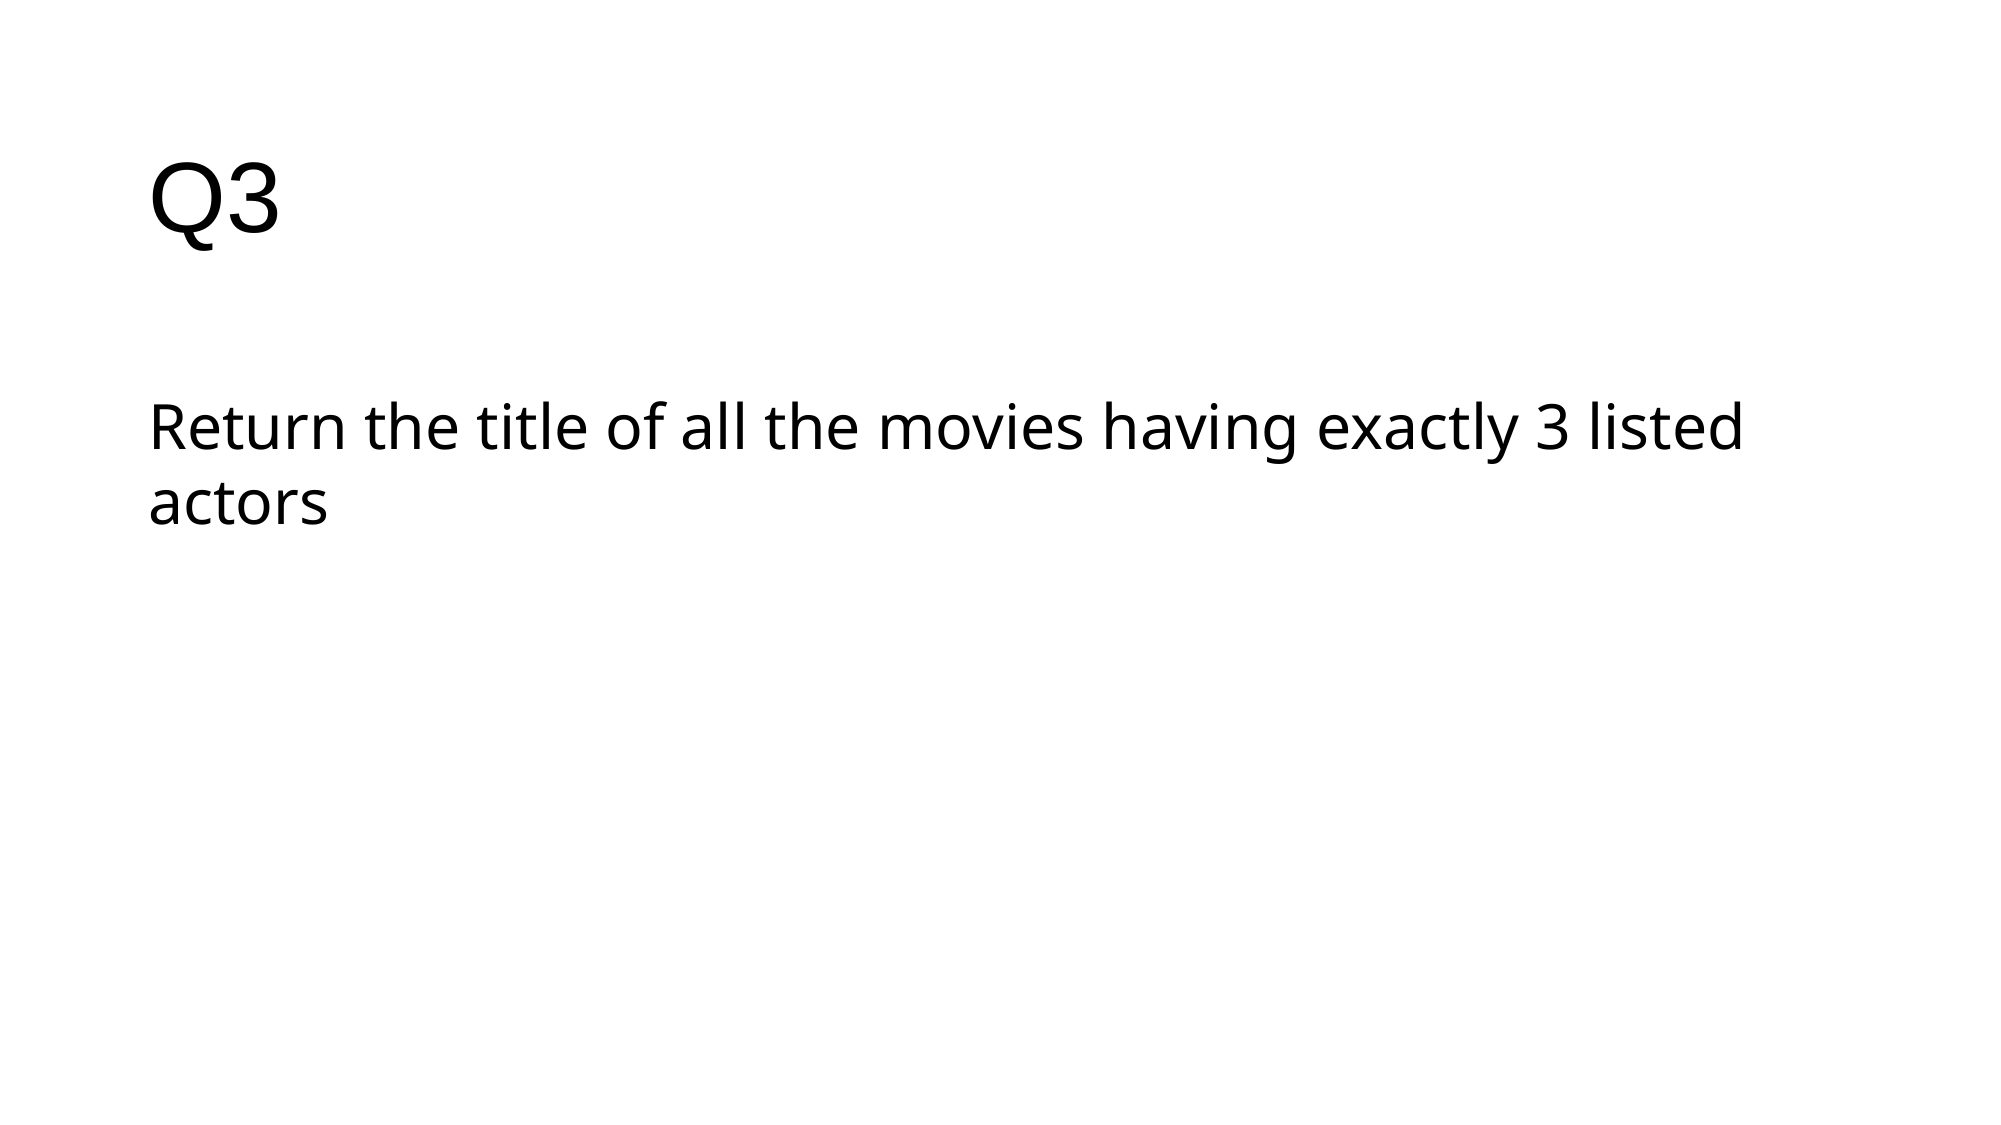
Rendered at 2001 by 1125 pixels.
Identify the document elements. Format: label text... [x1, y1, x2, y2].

text_box Q3 [162, 170, 211, 225]
text_box Q3 [133, 117, 1249, 248]
text_box Return the title of all the movies having exactly 3 listed actors [133, 379, 1855, 885]
